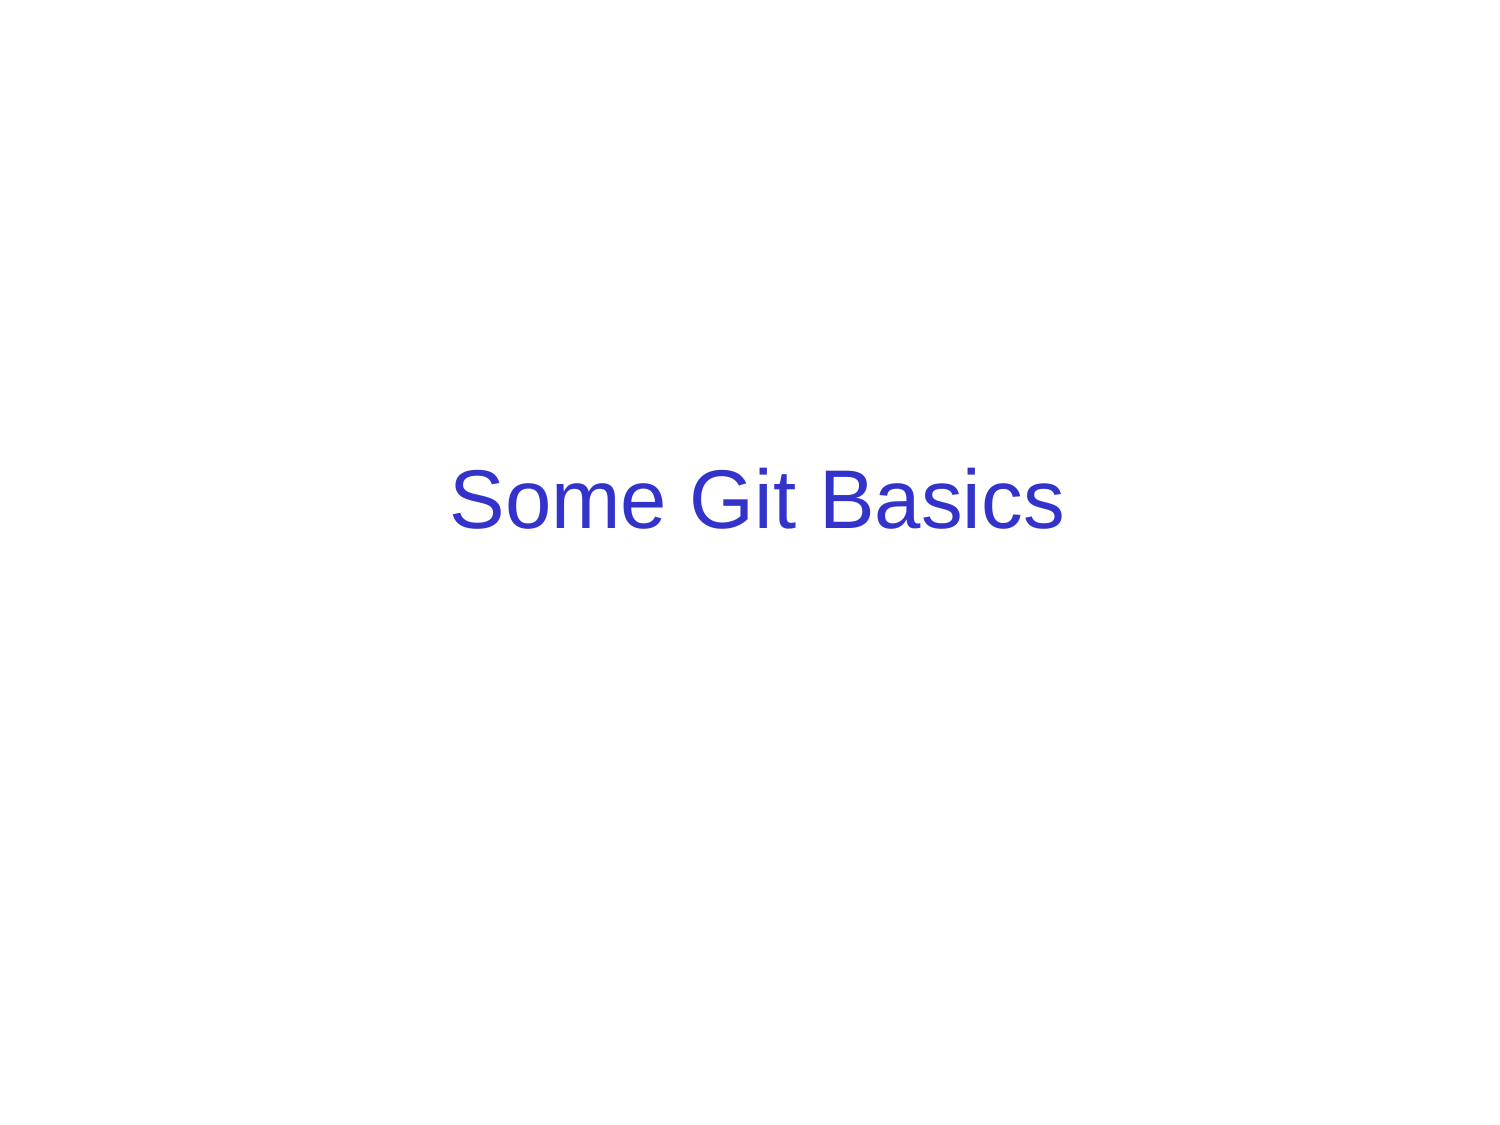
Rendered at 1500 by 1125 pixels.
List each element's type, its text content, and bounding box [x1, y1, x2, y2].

title Some Git Basics [120, 375, 1396, 617]
